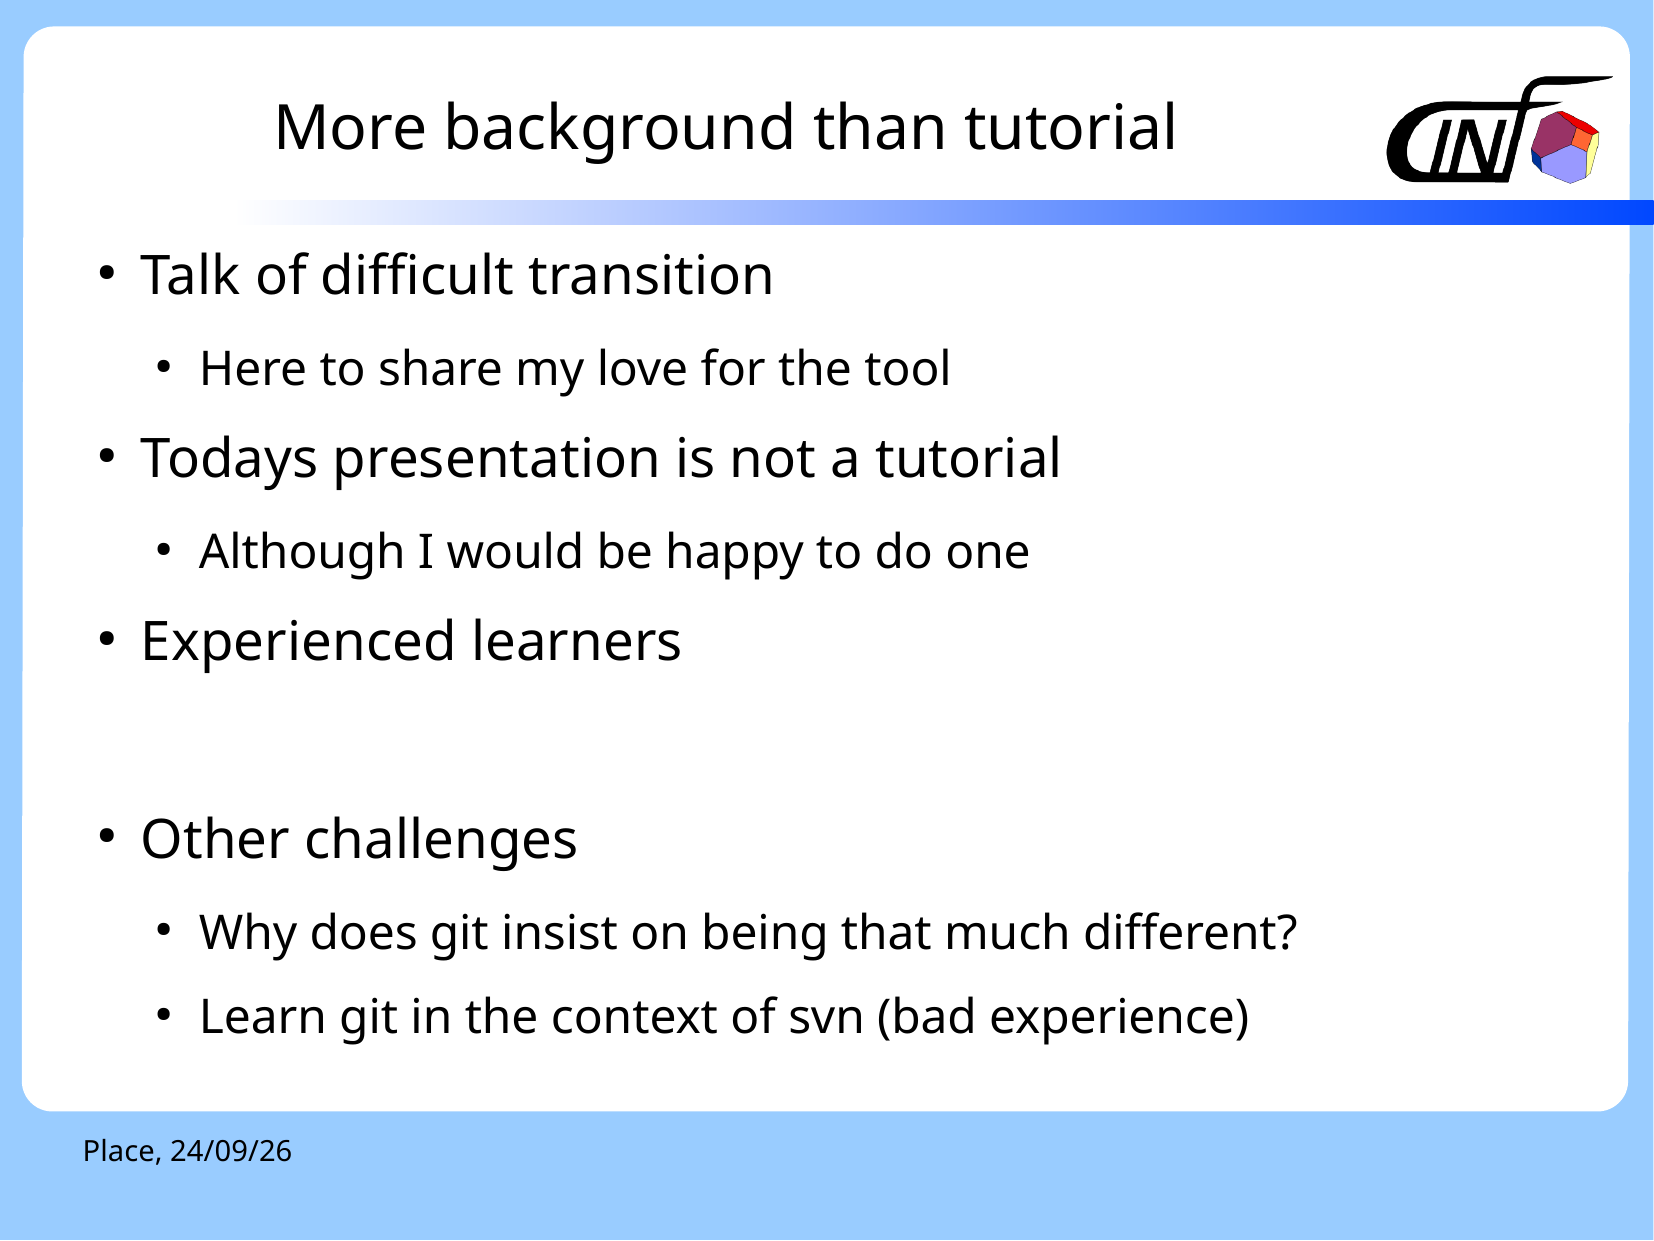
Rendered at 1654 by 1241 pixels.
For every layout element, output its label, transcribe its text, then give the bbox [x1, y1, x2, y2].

title More background than tutorial [82, 49, 1371, 201]
picture [1386, 76, 1613, 184]
list Talk of difficult transition Here to share my love for the tool Todays presentation is not a tutorial Although I would be happy to do one Experienced learners Other challenges Why does git insist on being that much different? Learn git in the context of svn (bad experience) [82, 236, 1571, 1055]
